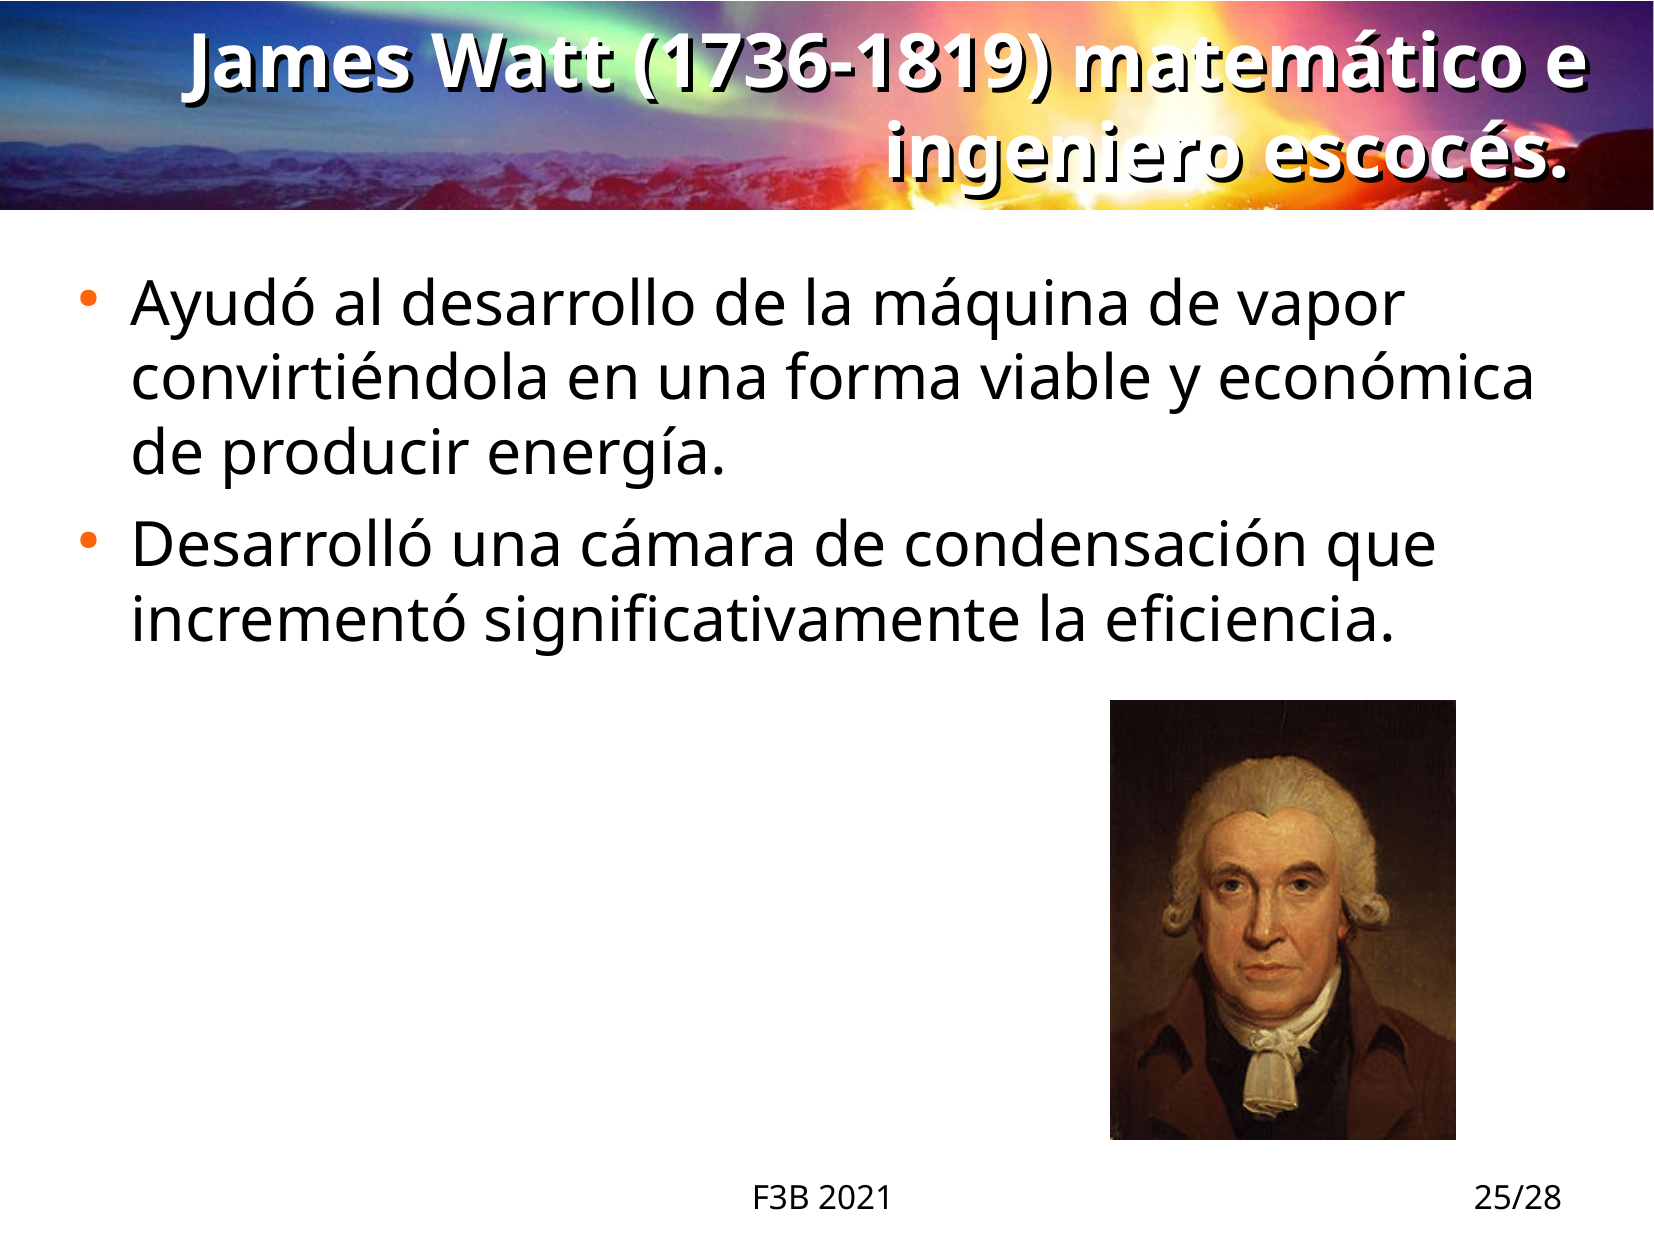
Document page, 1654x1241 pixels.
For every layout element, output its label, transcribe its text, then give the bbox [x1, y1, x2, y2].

title James Watt (1736-1819) matemático e ingeniero escocés. [45, 5, 1606, 201]
picture [1110, 700, 1456, 1141]
picture [0, 1, 1654, 210]
list Ayudó al desarrollo de la máquina de vapor convirtiéndola en una forma viable y económica de producir energía. Desarrolló una cámara de condensación que incrementó significativamente la eficiencia. [45, 255, 1606, 1156]
